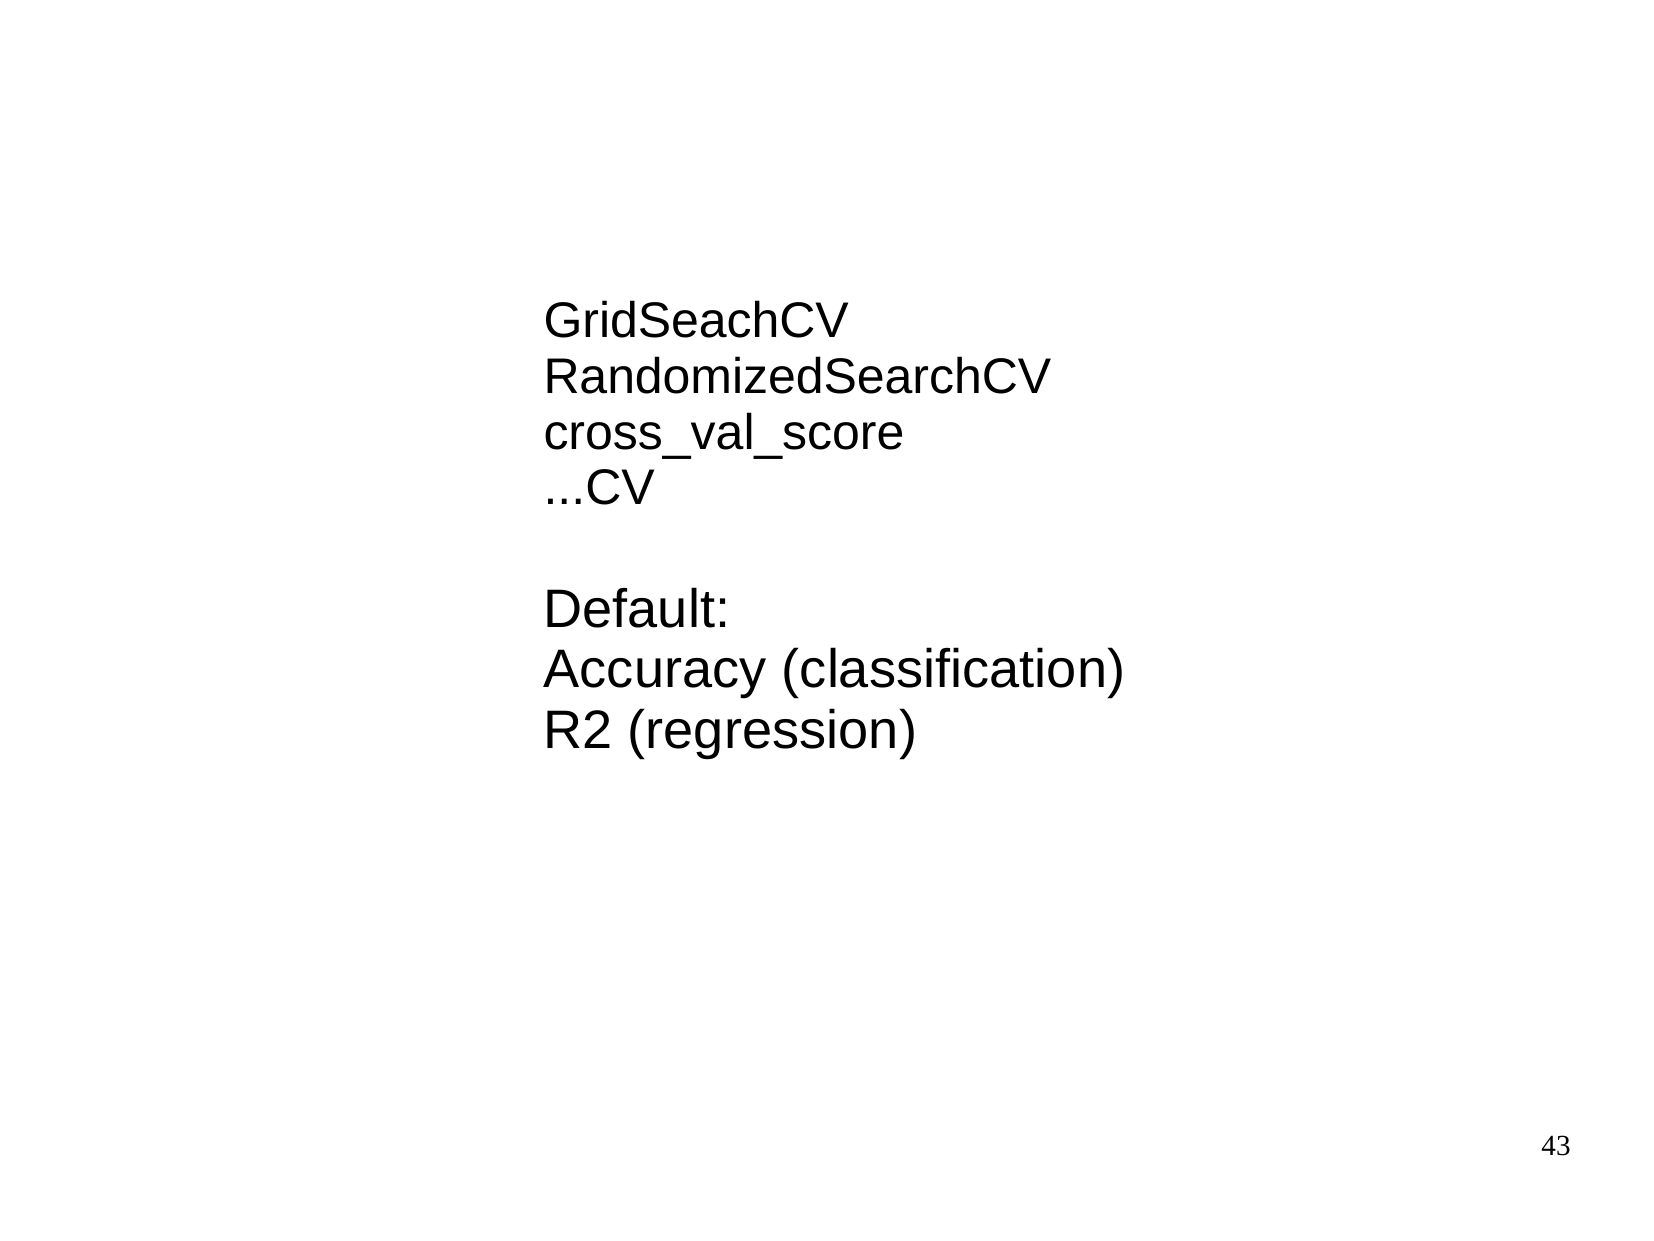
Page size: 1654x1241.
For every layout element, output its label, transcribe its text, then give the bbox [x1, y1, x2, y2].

text_box For GridSeachCV cross_val_score validation_curve Typical: accuracy [667, 1132, 1654, 1241]
text_box GridSeachCV RandomizedSearchCV cross_val_score ...CV [528, 285, 1324, 525]
text_box Default: Accuracy (classification) R2 (regression) [528, 525, 1306, 769]
